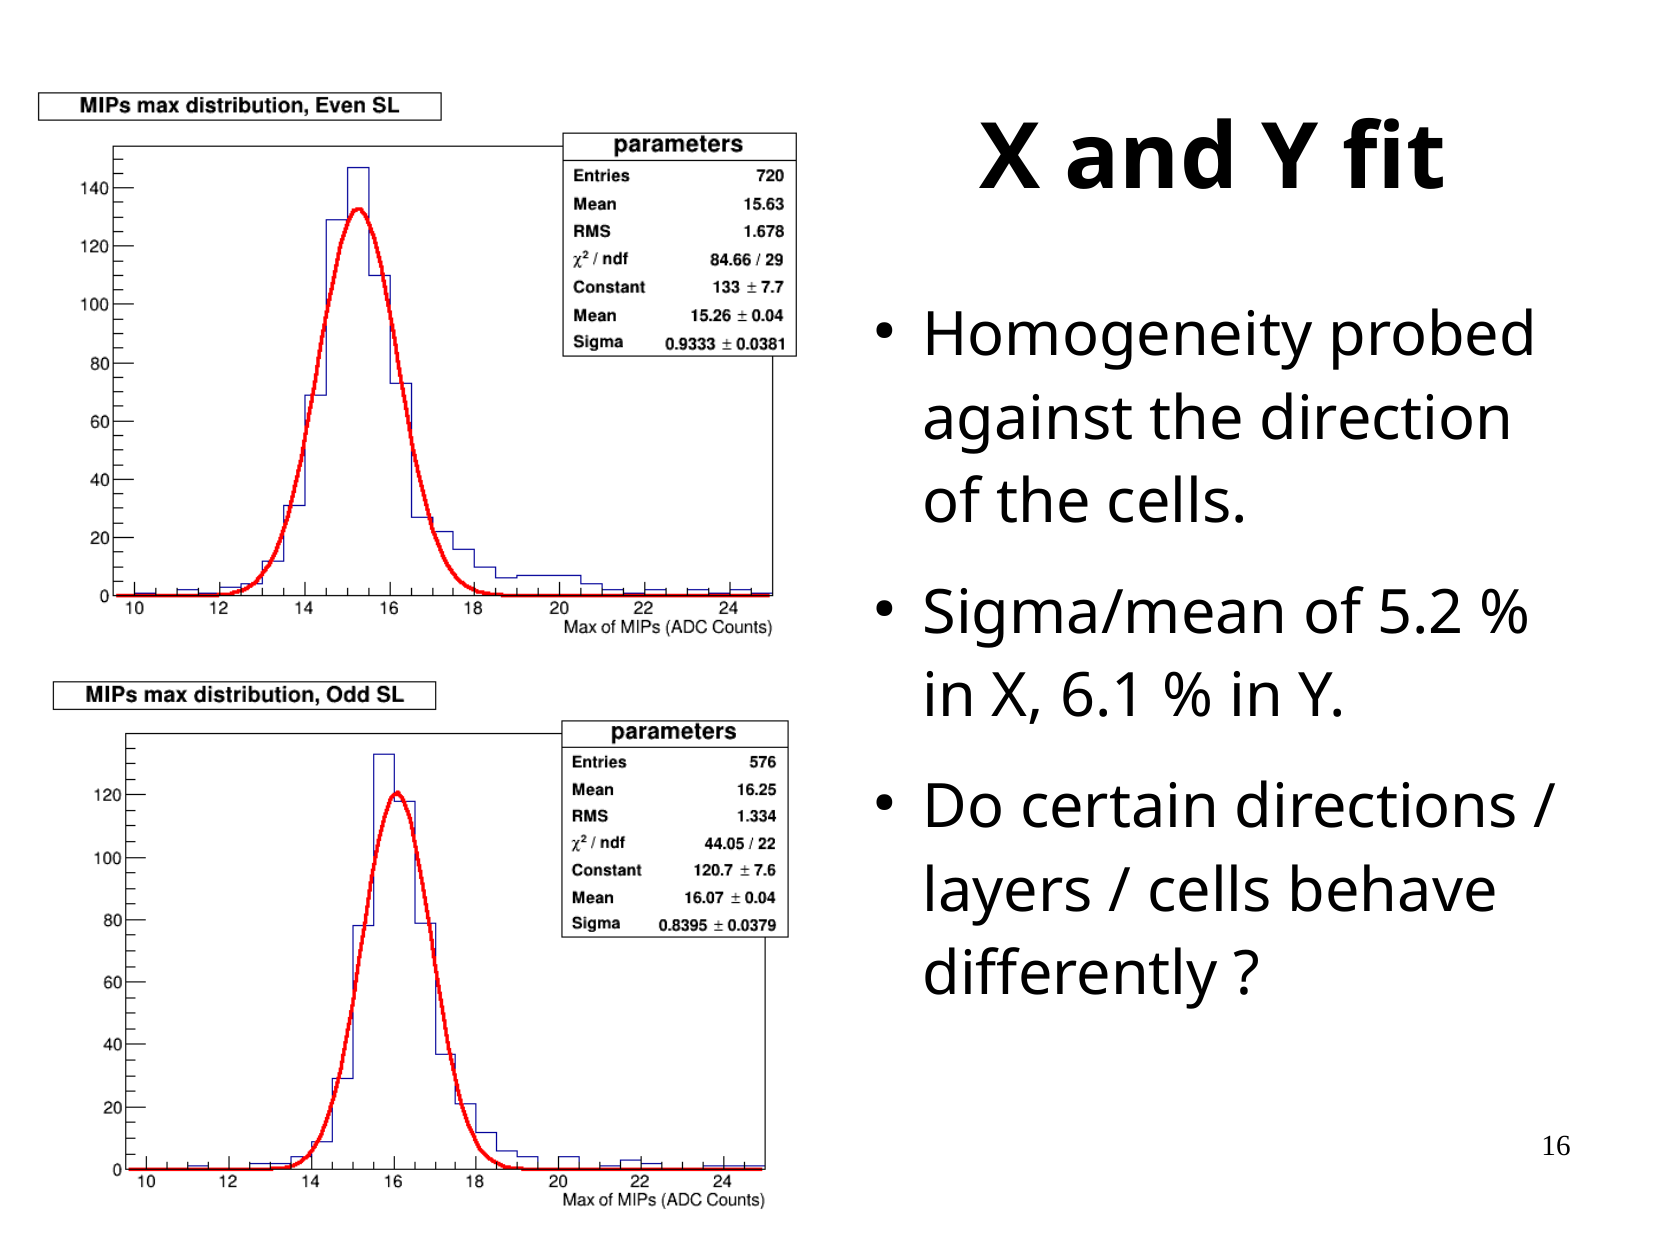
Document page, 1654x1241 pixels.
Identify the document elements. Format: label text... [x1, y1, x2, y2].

picture [46, 679, 845, 1225]
picture [31, 90, 855, 652]
title X and Y fit [854, 49, 1571, 257]
list Homogeneity probed against the direction of the cells. Sigma/mean of 5.2 % in X, 6.1 % in Y. Do certain directions / layers / cells behave differently ? [857, 290, 1571, 1198]
